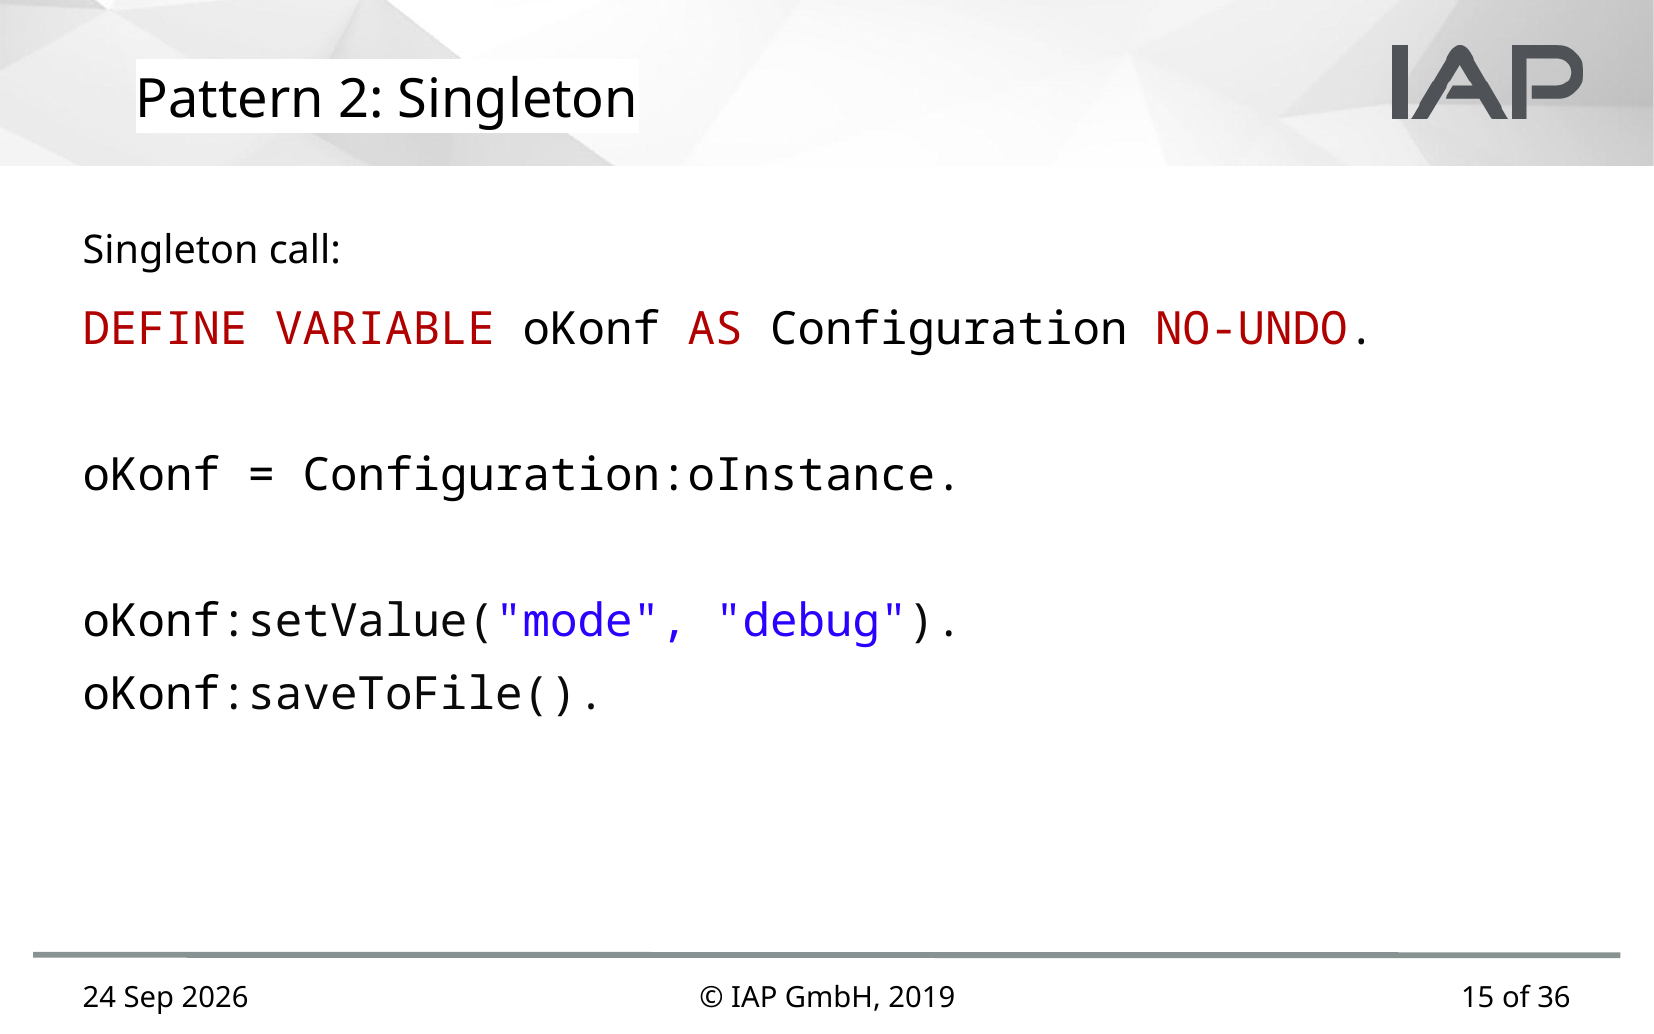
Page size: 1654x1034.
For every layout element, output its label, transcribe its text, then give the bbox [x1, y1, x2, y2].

list Singleton call: [82, 221, 1571, 295]
title Pattern 2: Singleton [135, 41, 1264, 152]
picture [0, 0, 1654, 166]
list DEFINE VARIABLE oKonf AS Configuration NO-UNDO. oKonf = Configuration:oInstance. oKonf:setValue("mode", "debug"). oKonf:saveToFile(). [82, 295, 1571, 915]
